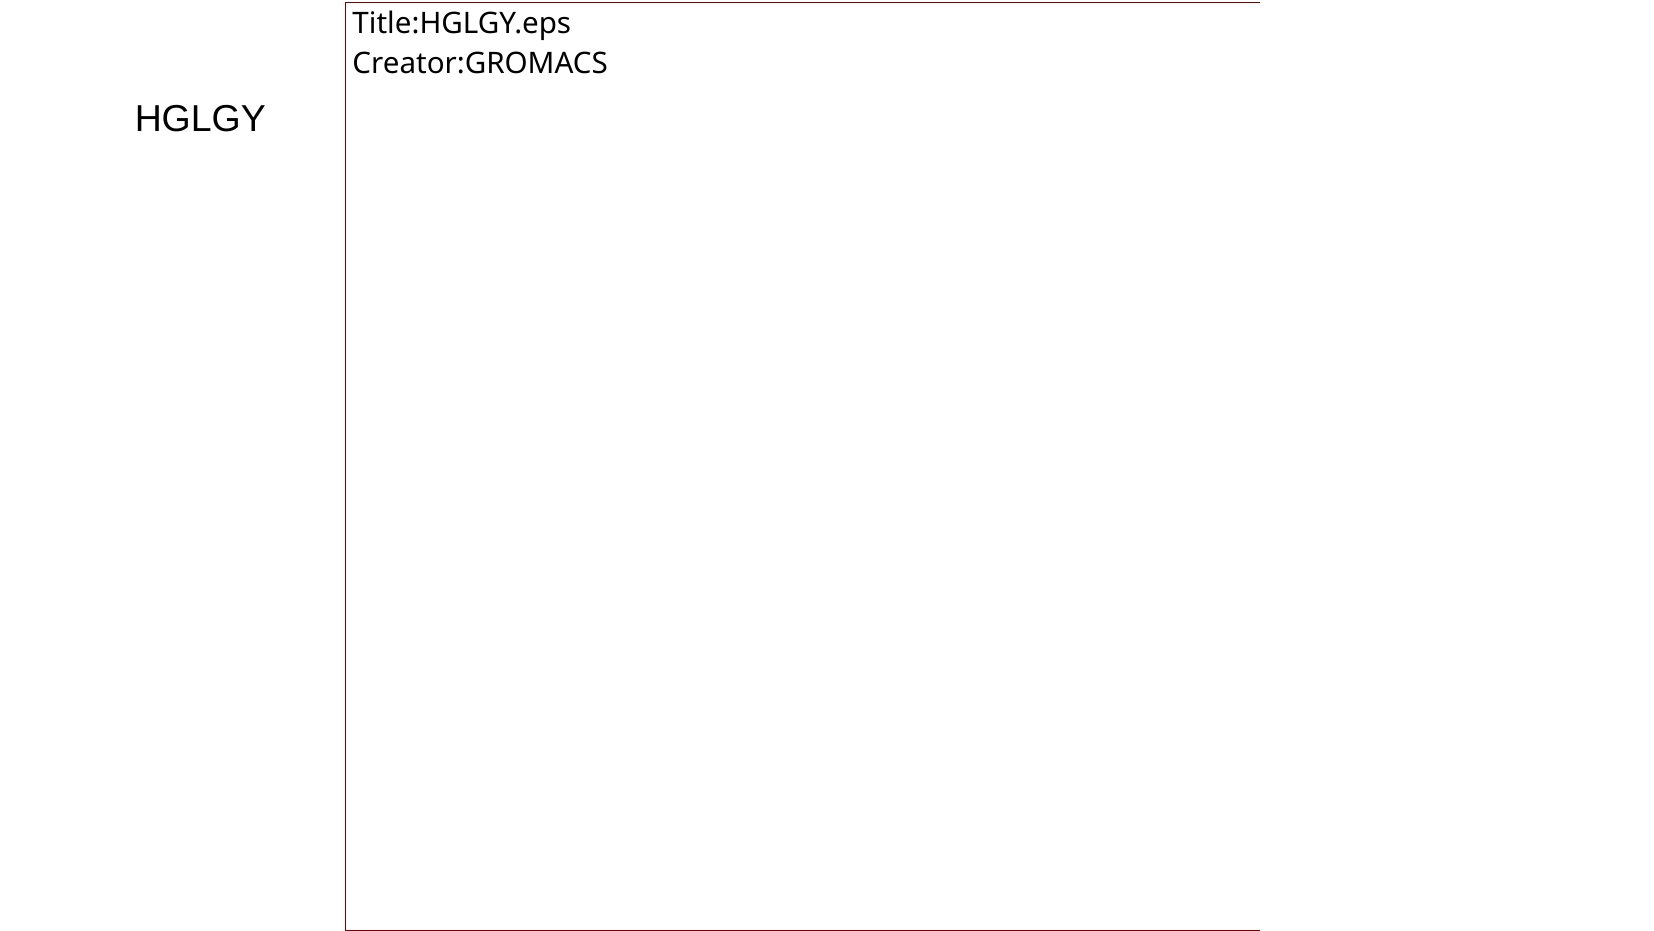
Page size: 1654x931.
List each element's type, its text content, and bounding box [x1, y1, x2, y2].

text_box HGLGY [120, 90, 286, 147]
picture [342, 0, 1261, 931]
